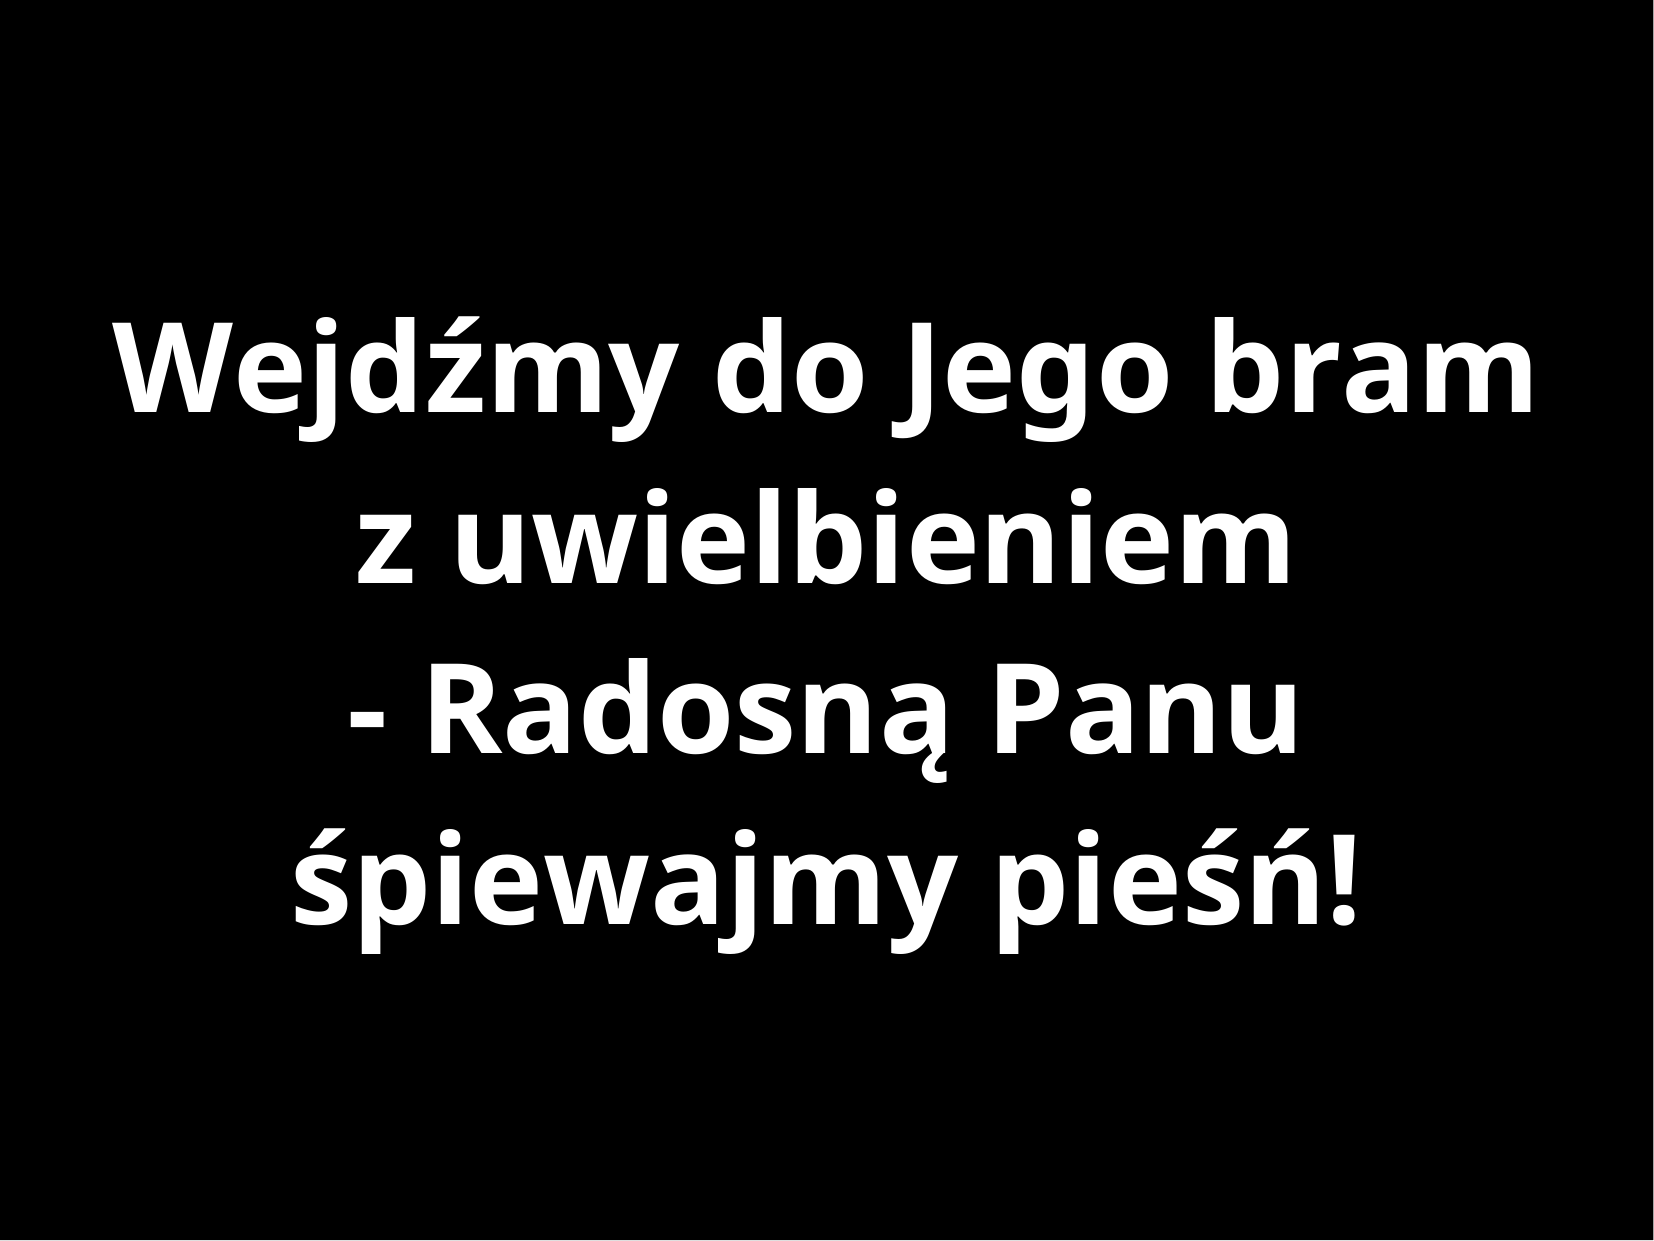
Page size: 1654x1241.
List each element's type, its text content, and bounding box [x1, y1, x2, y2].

title Wejdźmy do Jego bram z uwielbieniem - Radosną Panu śpiewajmy pieśń! [0, 0, 1654, 1241]
